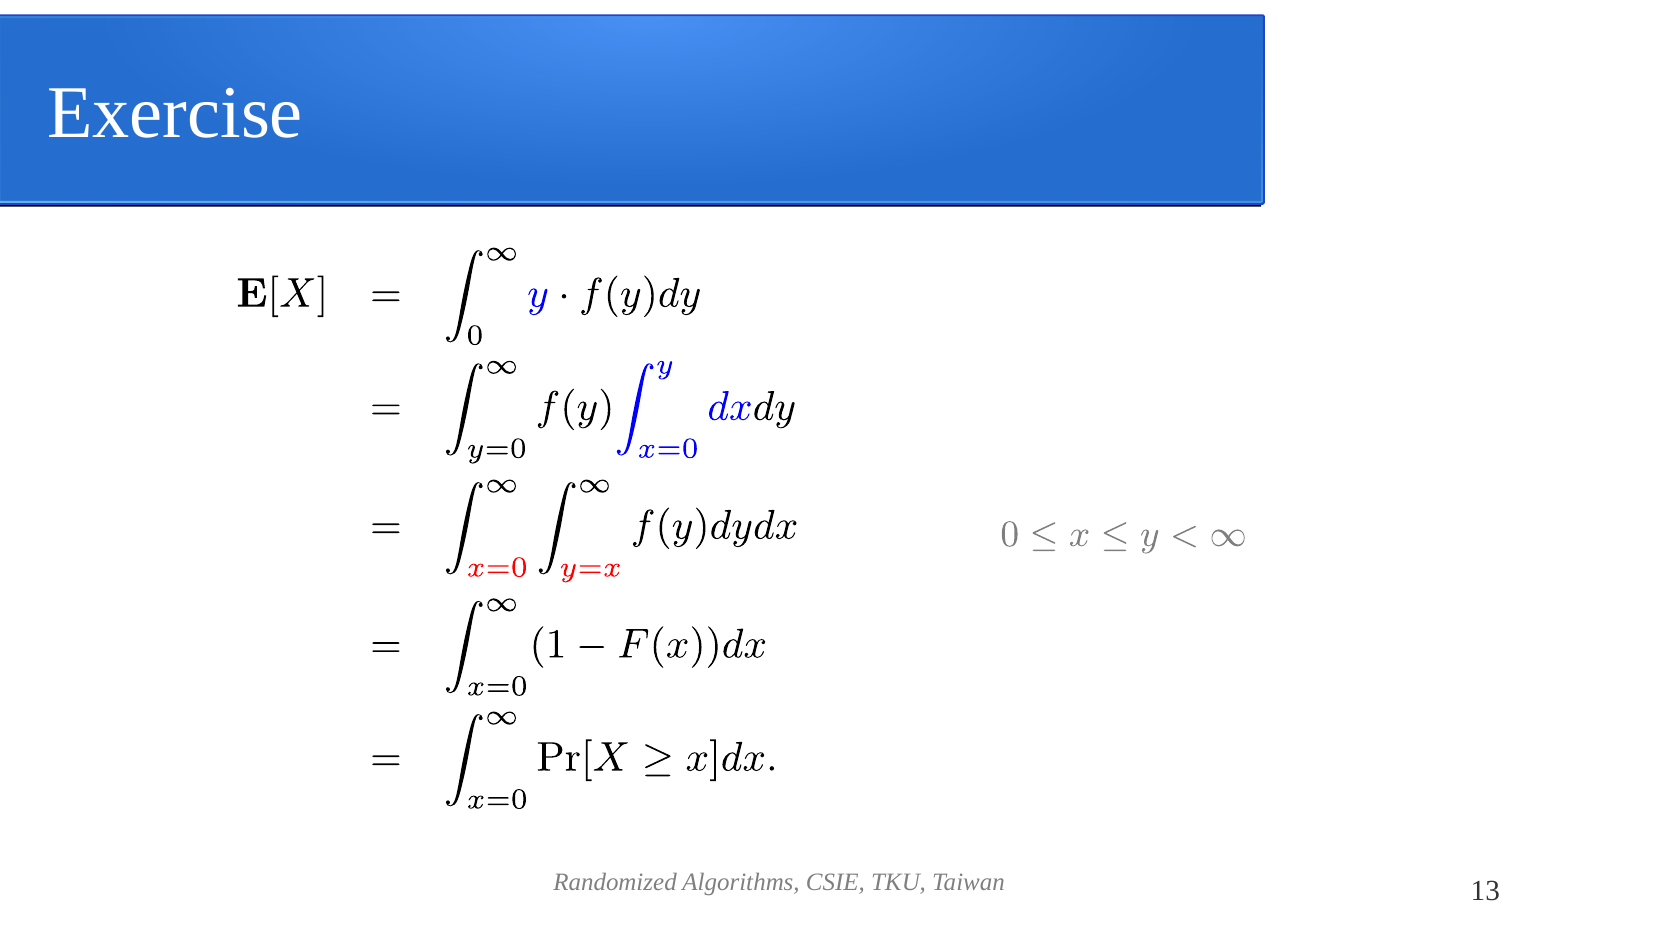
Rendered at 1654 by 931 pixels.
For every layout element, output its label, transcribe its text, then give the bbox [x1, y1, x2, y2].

picture [236, 247, 797, 809]
title Exercise [47, 35, 1199, 189]
picture [998, 519, 1247, 556]
